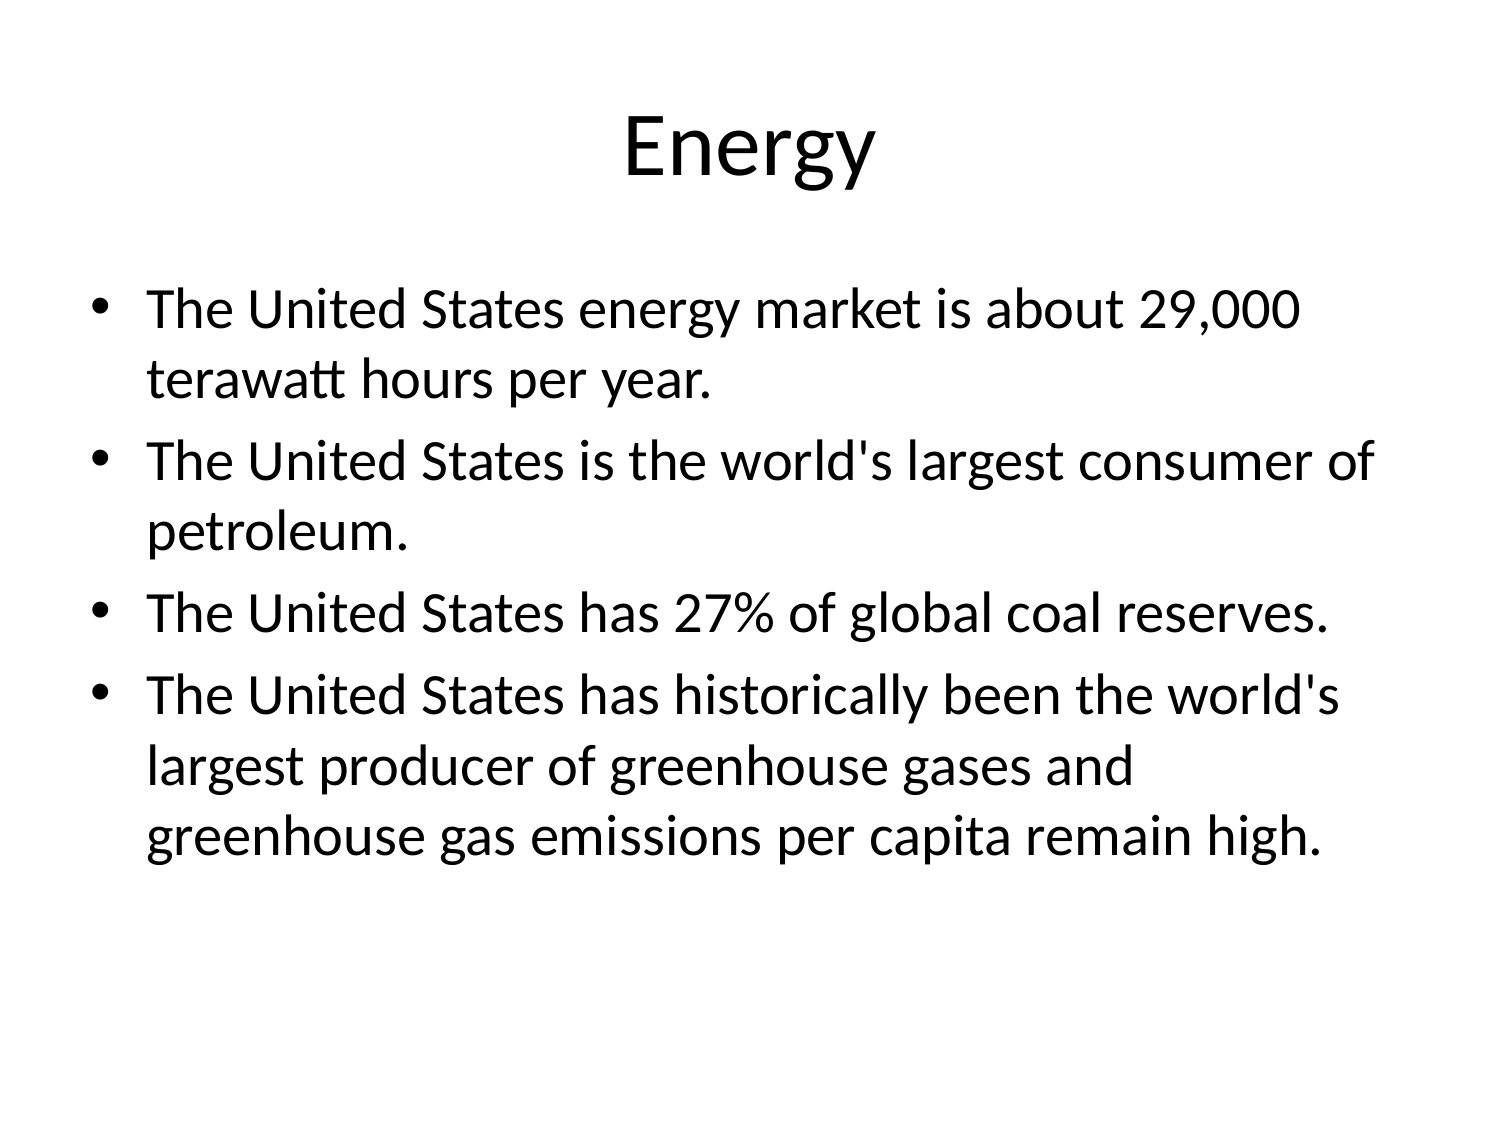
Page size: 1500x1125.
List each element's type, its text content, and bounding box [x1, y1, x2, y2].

list The United States energy market is about 29,000 terawatt hours per year. The United States is the world's largest consumer of petroleum. The United States has 27% of global coal reserves. The United States has historically been the world's largest producer of greenhouse gases and greenhouse gas emissions per capita remain high. [75, 262, 1425, 1005]
title Energy [75, 45, 1425, 233]
